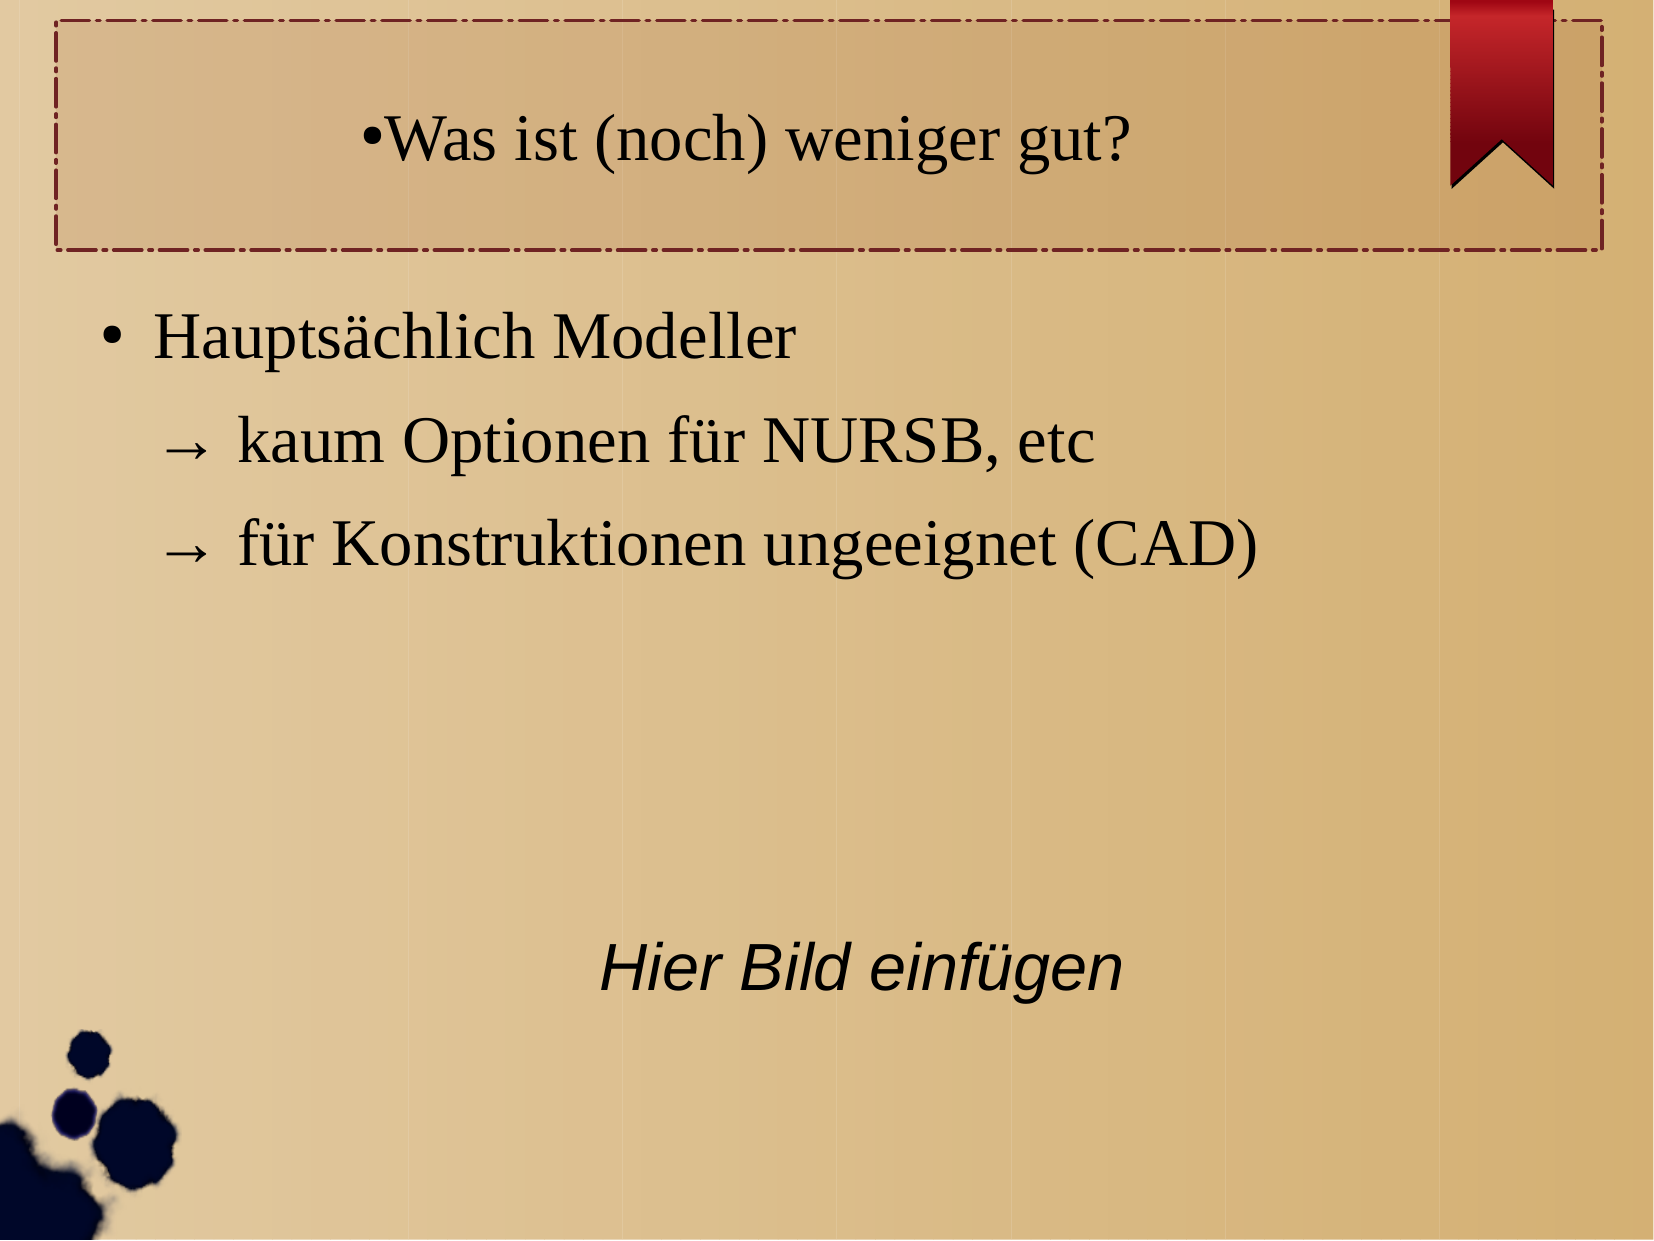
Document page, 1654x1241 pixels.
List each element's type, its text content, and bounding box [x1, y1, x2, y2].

text_box Hier Bild einfügen [519, 922, 1205, 1087]
list Hauptsächlich Modeller → kaum Optionen für NURSB, etc → für Konstruktionen ungeeignet (CAD) [82, 299, 1630, 745]
title Was ist (noch) weniger gut? [82, 47, 1412, 229]
